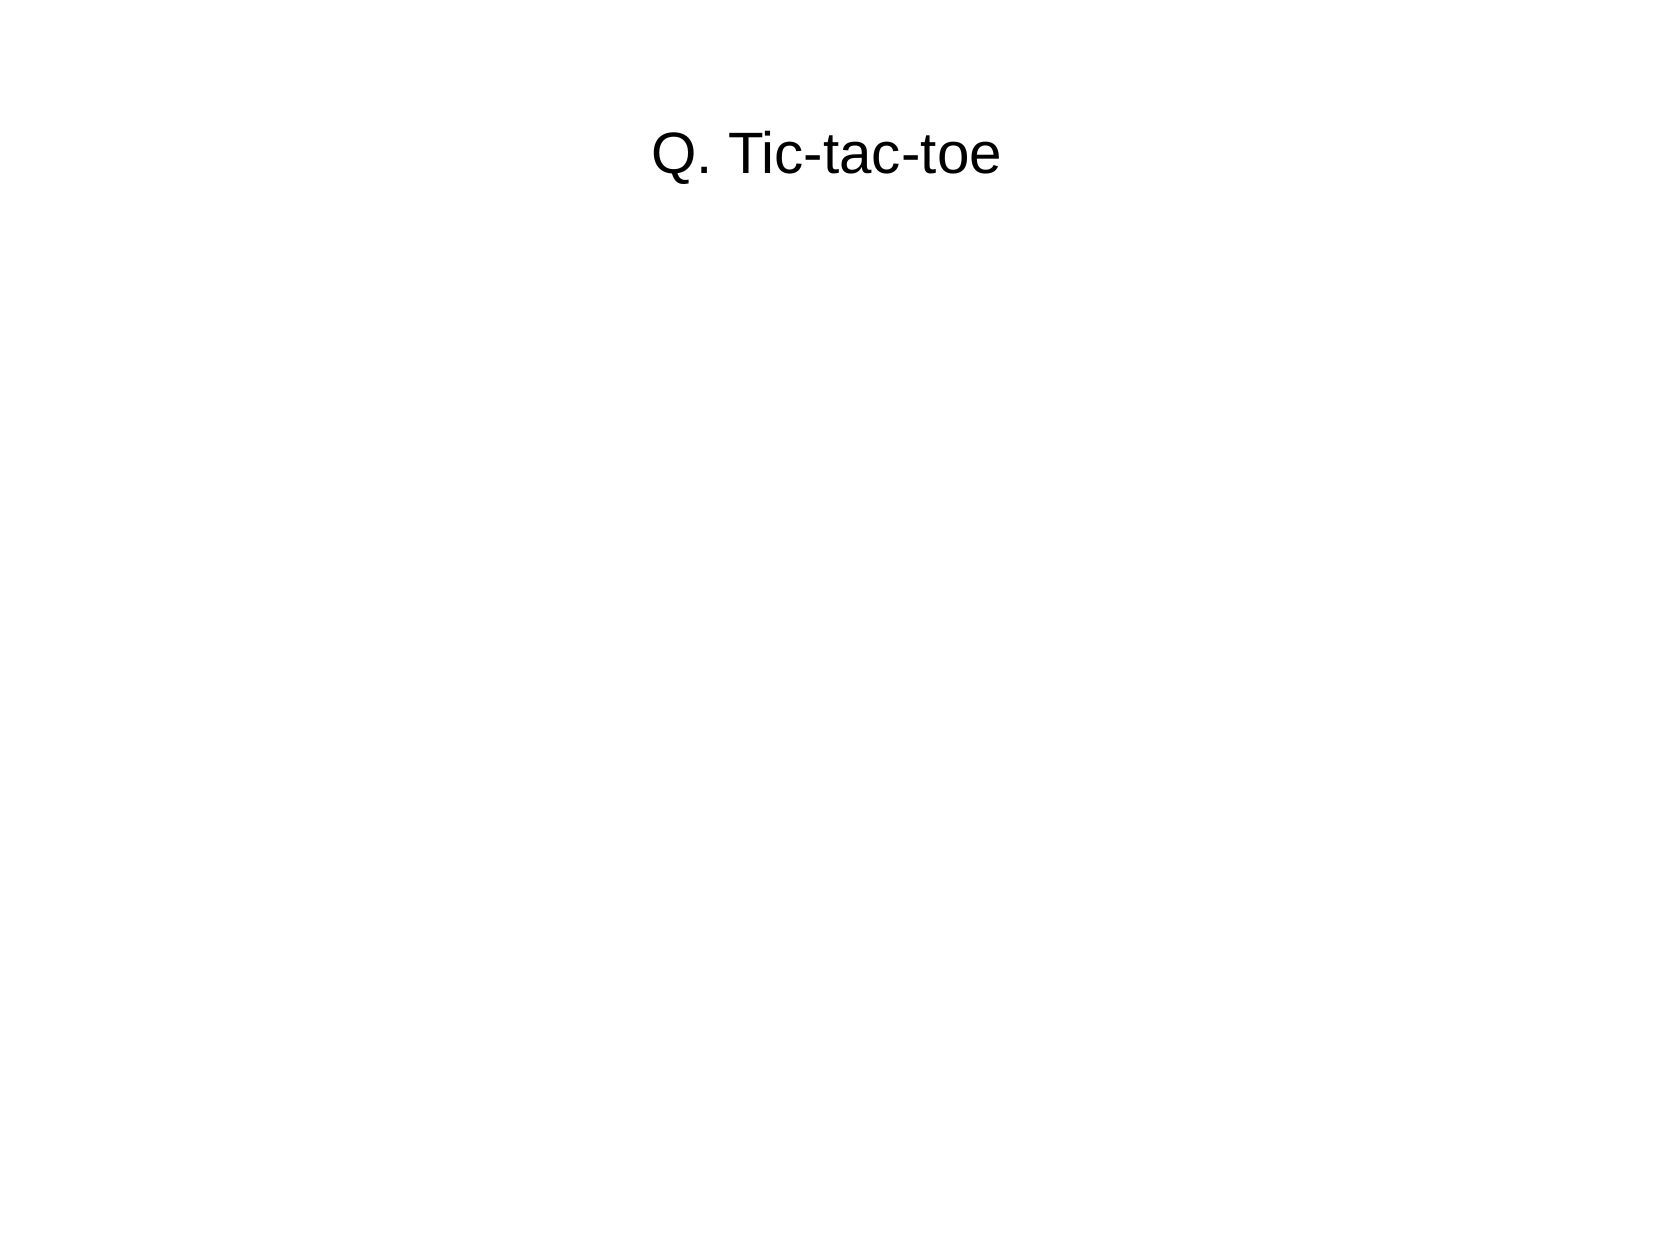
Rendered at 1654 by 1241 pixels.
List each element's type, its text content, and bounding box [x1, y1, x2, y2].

title Q. Tic-tac-toe [82, 49, 1571, 257]
